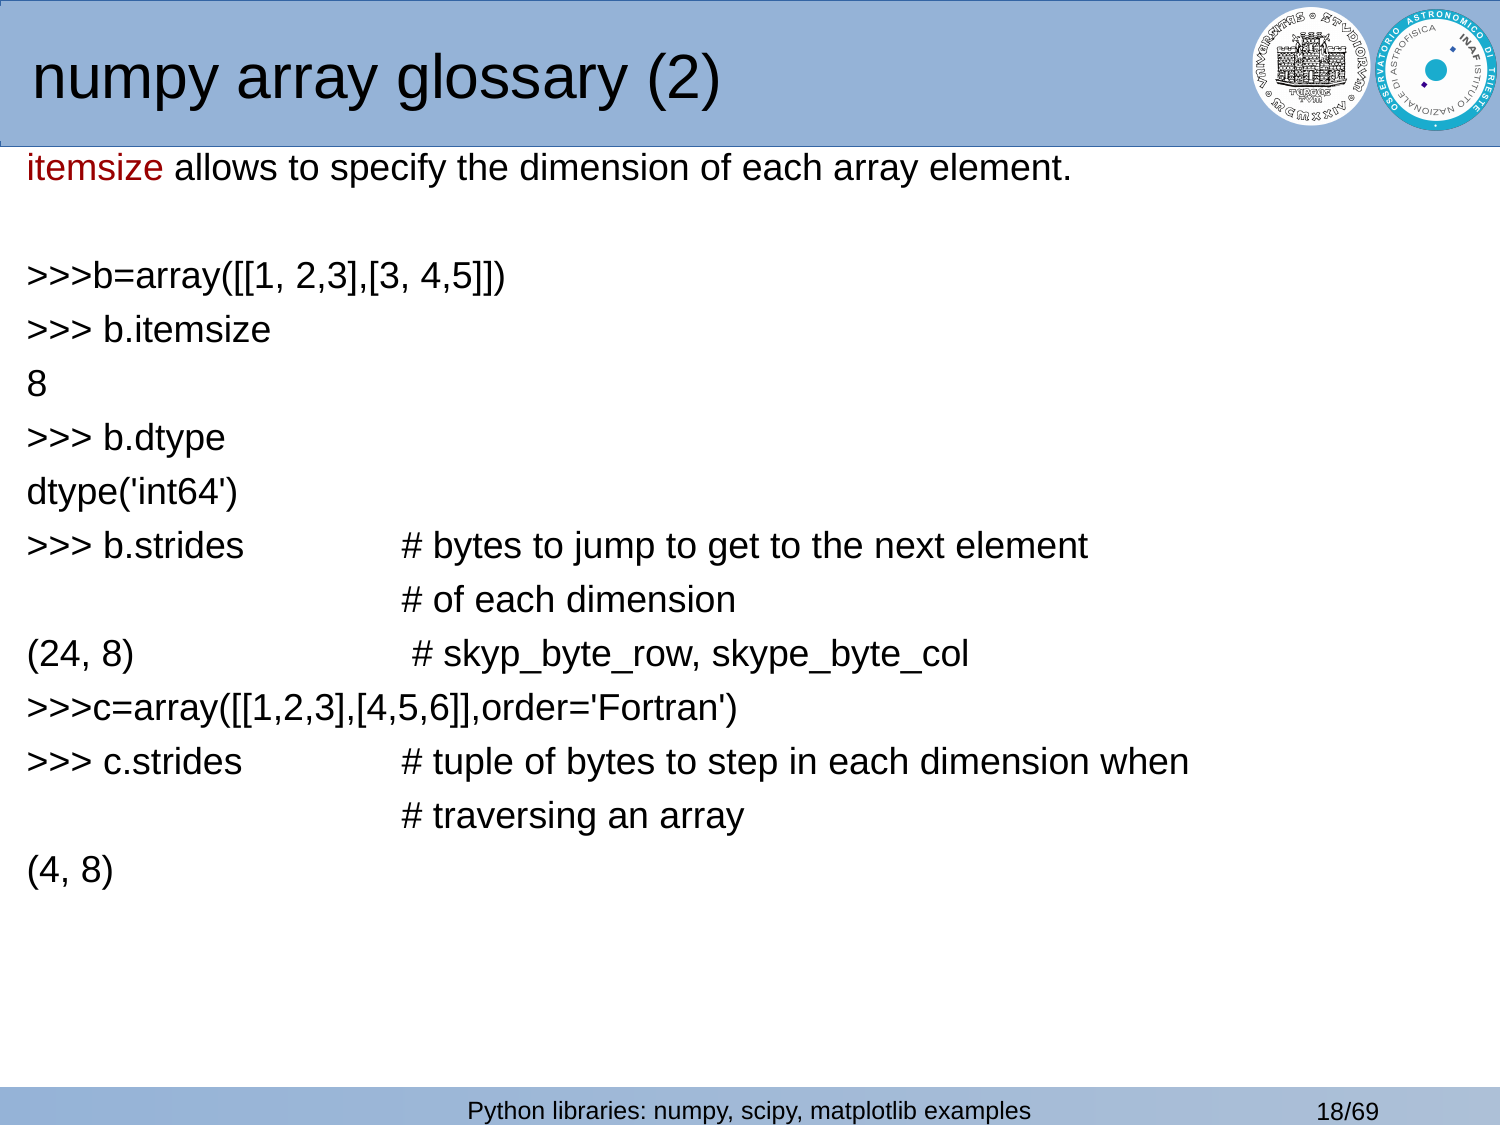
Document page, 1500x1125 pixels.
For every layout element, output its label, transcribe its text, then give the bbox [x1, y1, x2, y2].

text_box numpy array glossary (2) [0, 5, 1253, 141]
list itemsize allows to specify the dimension of each array element. >>>b=array([[1, 2,3],[3, 4,5]]) >>> b.itemsize 8 >>> b.dtype dtype('int64') >>> b.strides # bytes to jump to get to the next element # of each dimension (24, 8) # skyp_byte_row, skype_byte_col >>>c=array([[1,2,3],[4,5,6]],order='Fortran') >>> c.strides # tuple of bytes to step in each dimension when # traversing an array (4, 8) [11, 135, 1500, 1037]
picture [1253, 0, 1500, 135]
